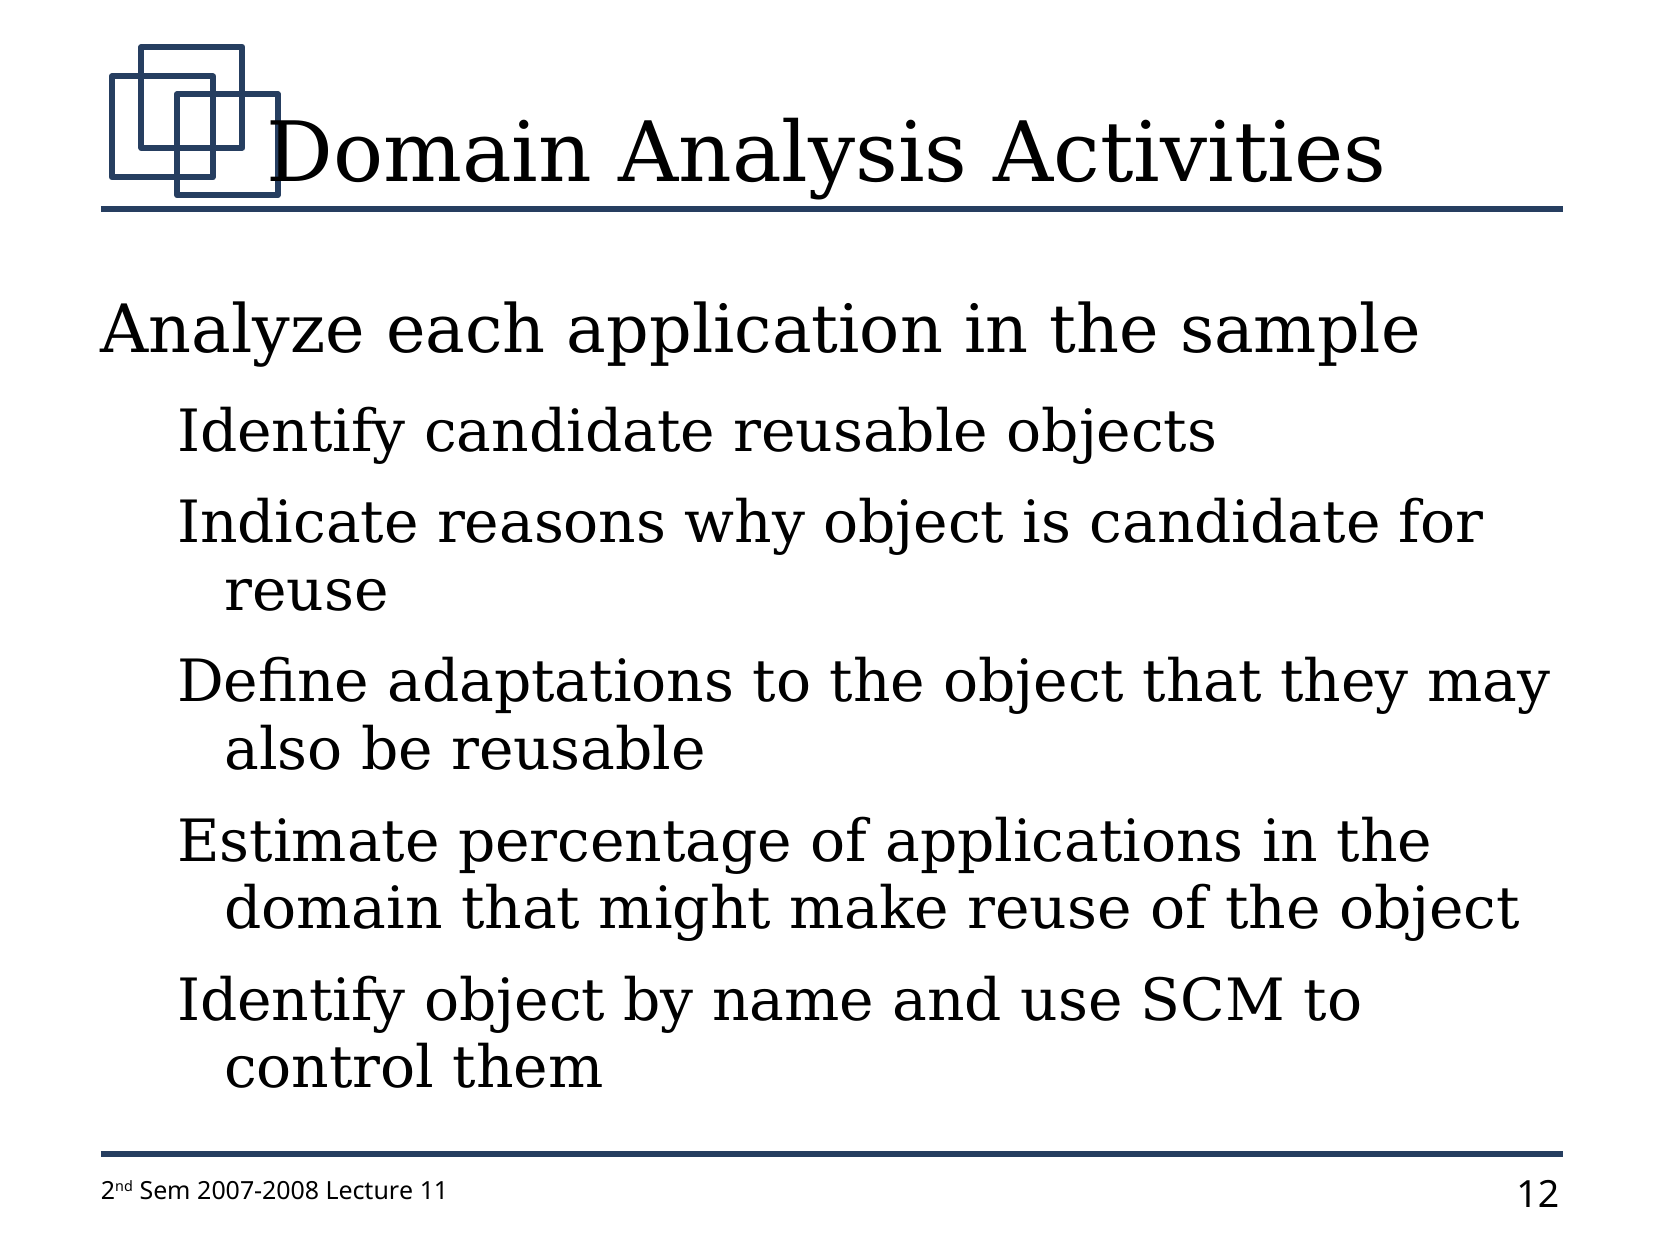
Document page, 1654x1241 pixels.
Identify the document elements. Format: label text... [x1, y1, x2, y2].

title Domain Analysis Activities [82, 49, 1571, 257]
list Analyze each application in the sample Identify candidate reusable objects Indicate reasons why object is candidate for reuse Define adaptations to the object that they may also be reusable Estimate percentage of applications in the domain that might make reuse of the object Identify object by name and use SCM to control them [82, 290, 1571, 1109]
